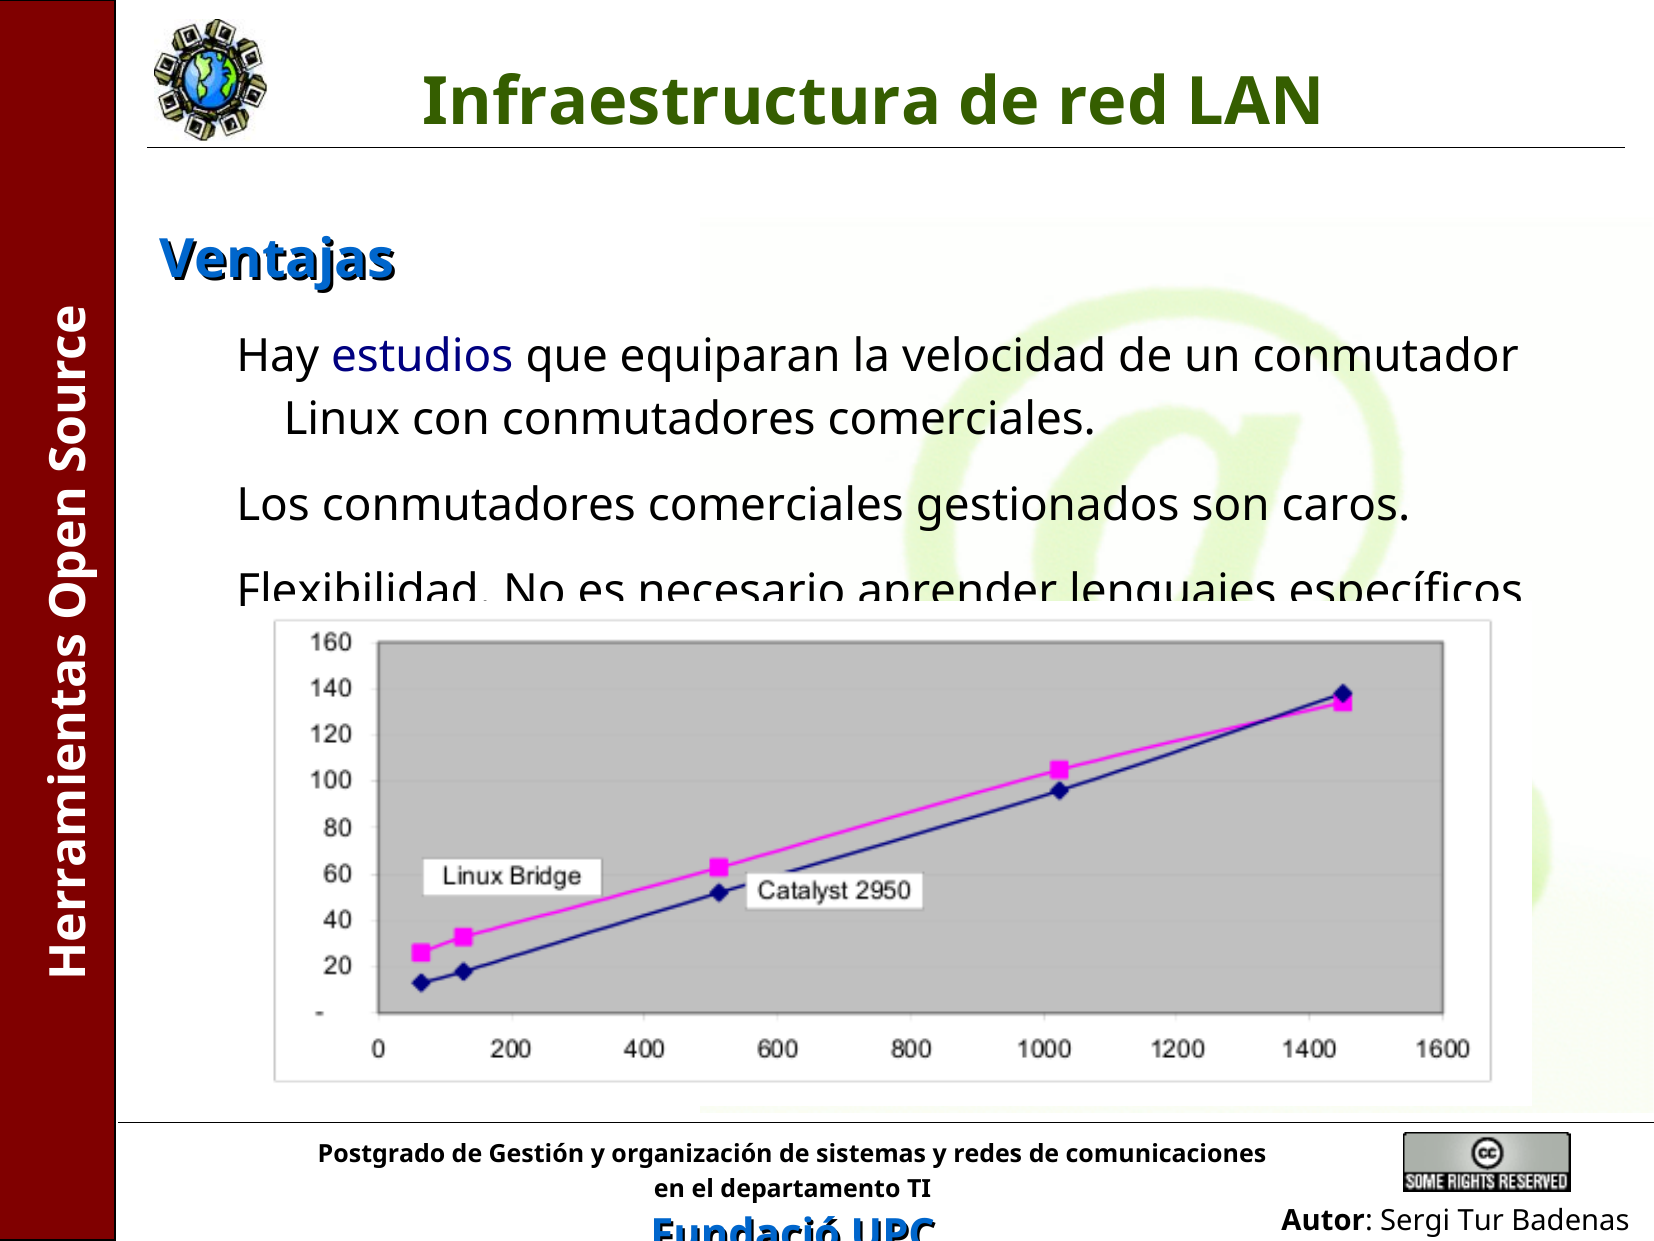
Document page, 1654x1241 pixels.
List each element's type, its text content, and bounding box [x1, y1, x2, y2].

picture [247, 217, 1654, 1113]
picture [1403, 1132, 1571, 1192]
list Ventajas Hay estudios que equiparan la velocidad de un conmutador Linux con conmutadores comerciales. Los conmutadores comerciales gestionados son caros. Flexibilidad. No es necesario aprender lenguajes específicos (Cisco IOS) [141, 219, 1630, 1055]
title Infraestructura de red LAN [129, 56, 1619, 141]
picture [154, 19, 268, 56]
